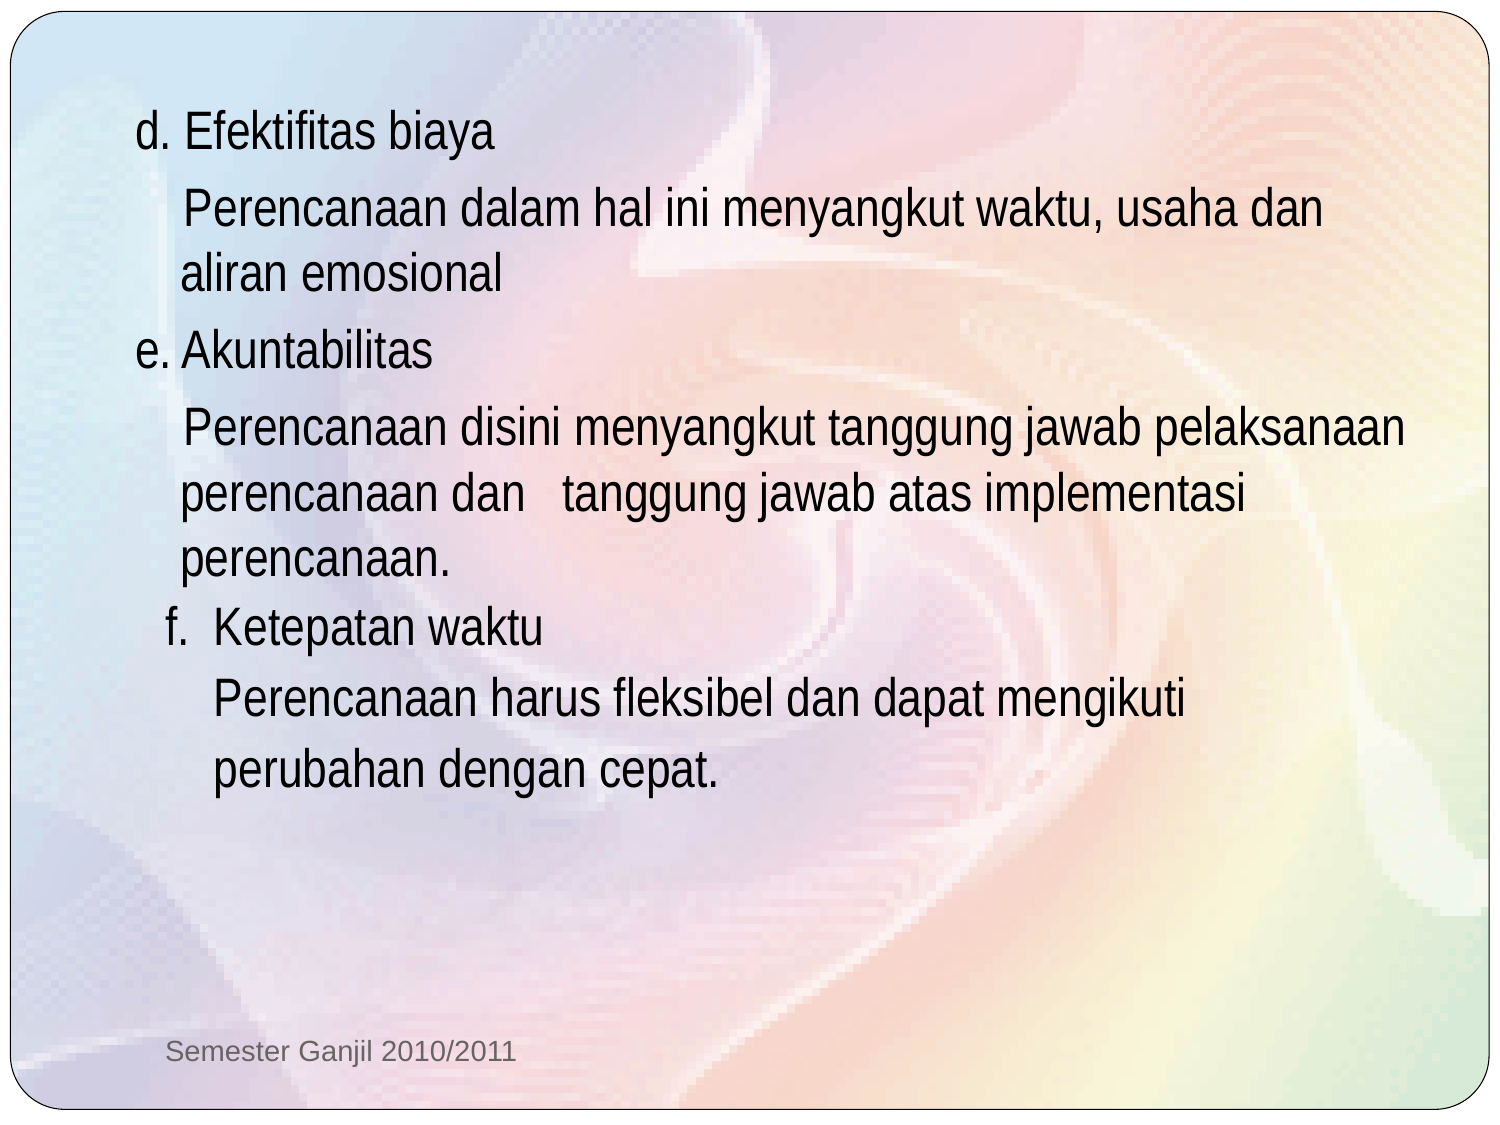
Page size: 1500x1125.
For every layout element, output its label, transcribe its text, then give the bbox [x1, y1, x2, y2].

text_box Semester Ganjil 2010/2011 [150, 1012, 801, 1088]
list d. Efektifitas biaya Perencanaan dalam hal ini menyangkut waktu, usaha dan aliran emosional e. Akuntabilitas Perencanaan disini menyangkut tanggung jawab pelaksanaan perencanaan dan tanggung jawab atas implementasi perencanaan. f. Ketepatan waktu Perencanaan harus fleksibel dan dapat mengikuti perubahan dengan cepat. [75, 87, 1426, 1006]
